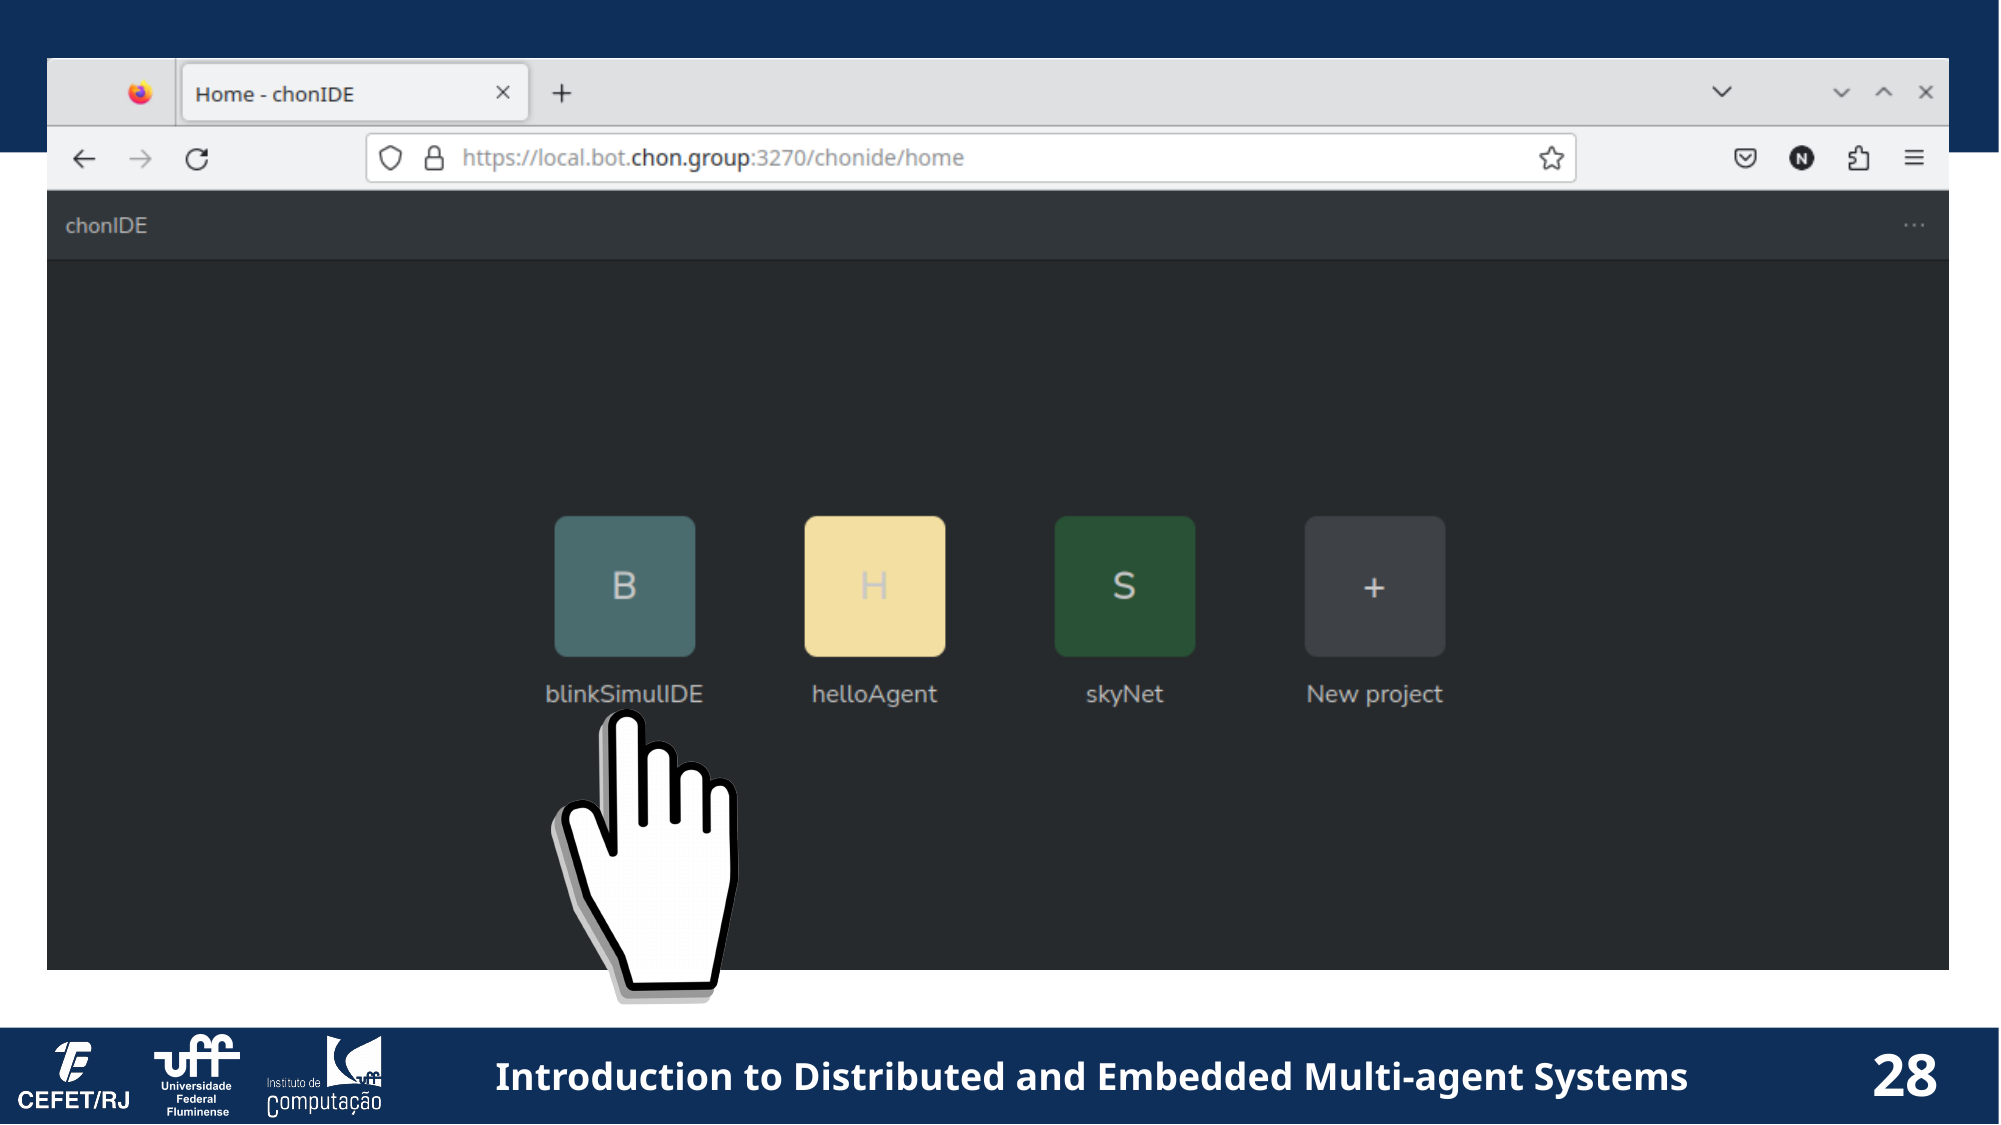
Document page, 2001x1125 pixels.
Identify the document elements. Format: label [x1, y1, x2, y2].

picture [153, 1033, 241, 1121]
picture [265, 1033, 383, 1118]
picture [47, 58, 1949, 1005]
picture [18, 1021, 129, 1125]
